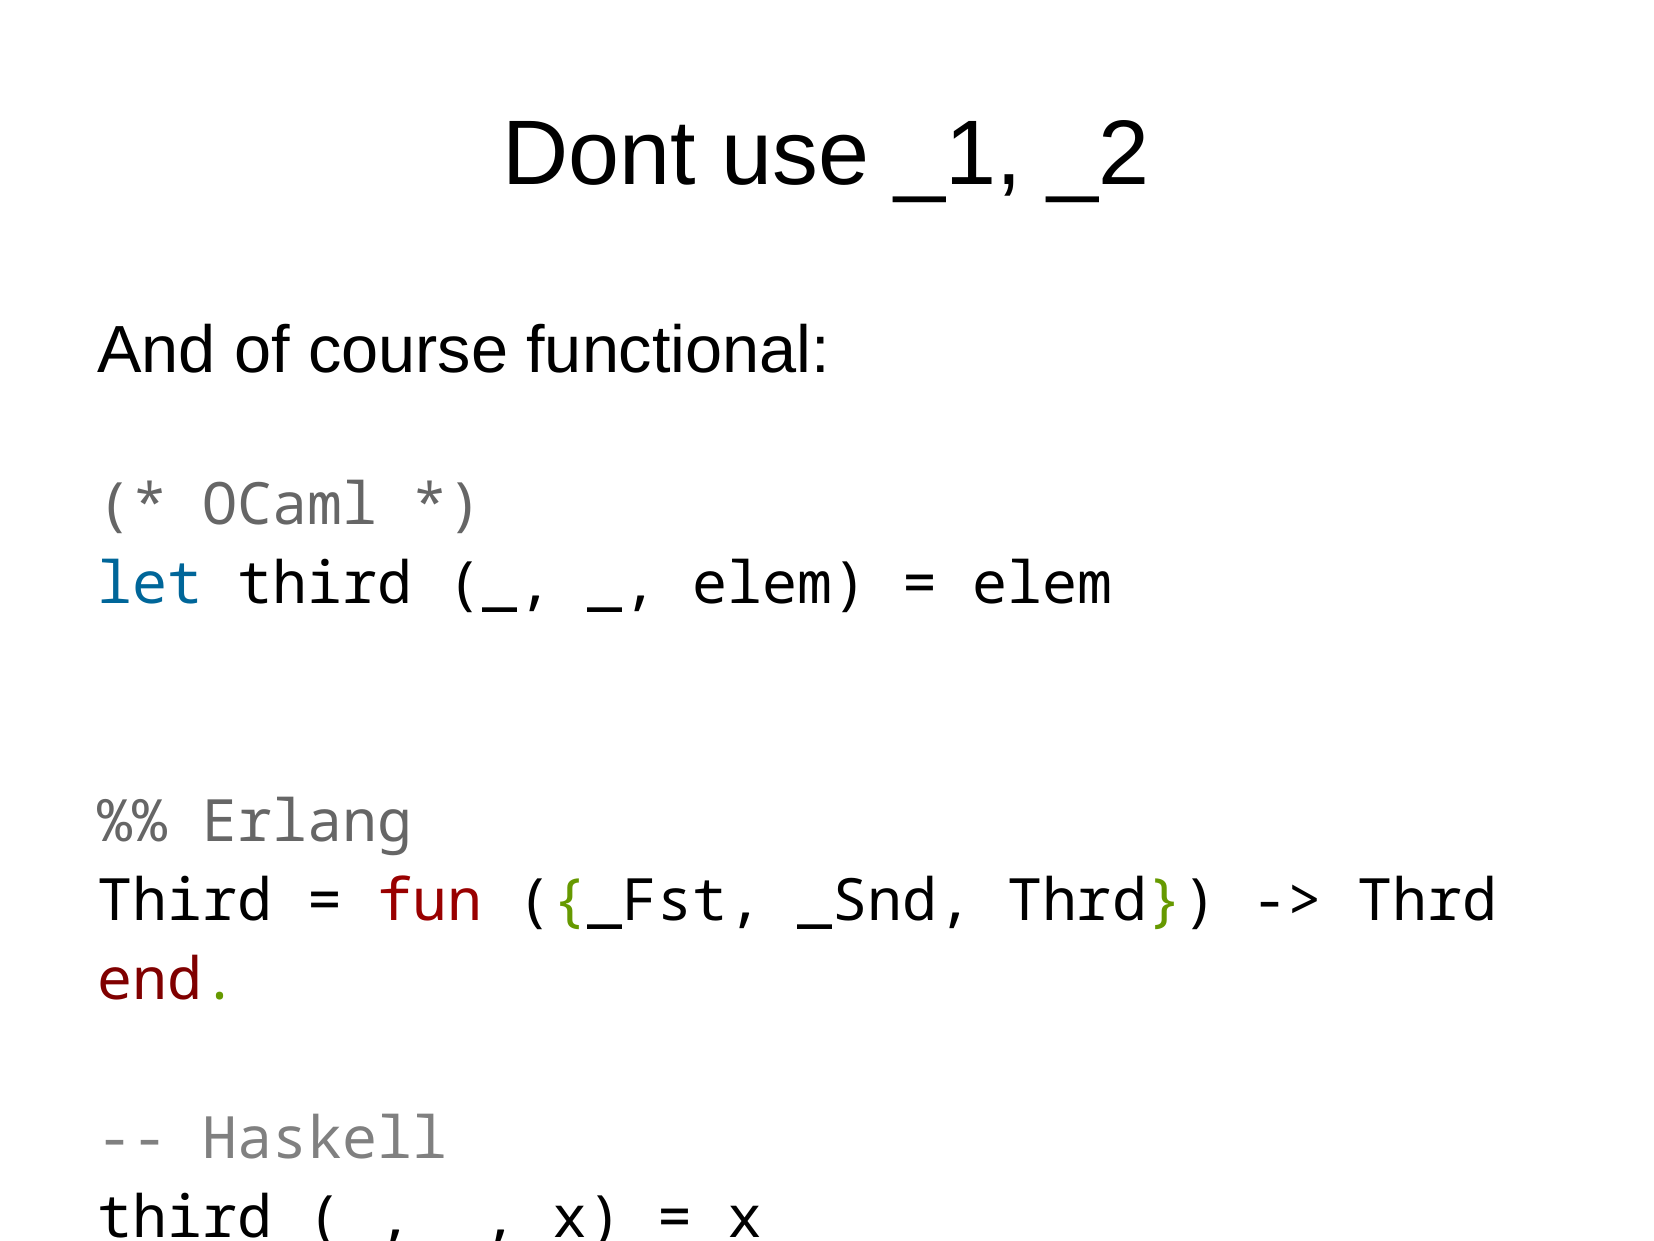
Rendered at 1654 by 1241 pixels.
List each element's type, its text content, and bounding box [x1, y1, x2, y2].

text_box And of course functional: (* OCaml *) let third (_, _, elem) = elem %% Erlang Third = fun ({_Fst, _Snd, Thrd}) -> Thrd end. -- Haskell third (_, _, x) = x [82, 304, 1575, 1052]
title Dont use _1, _2 [82, 49, 1571, 257]
